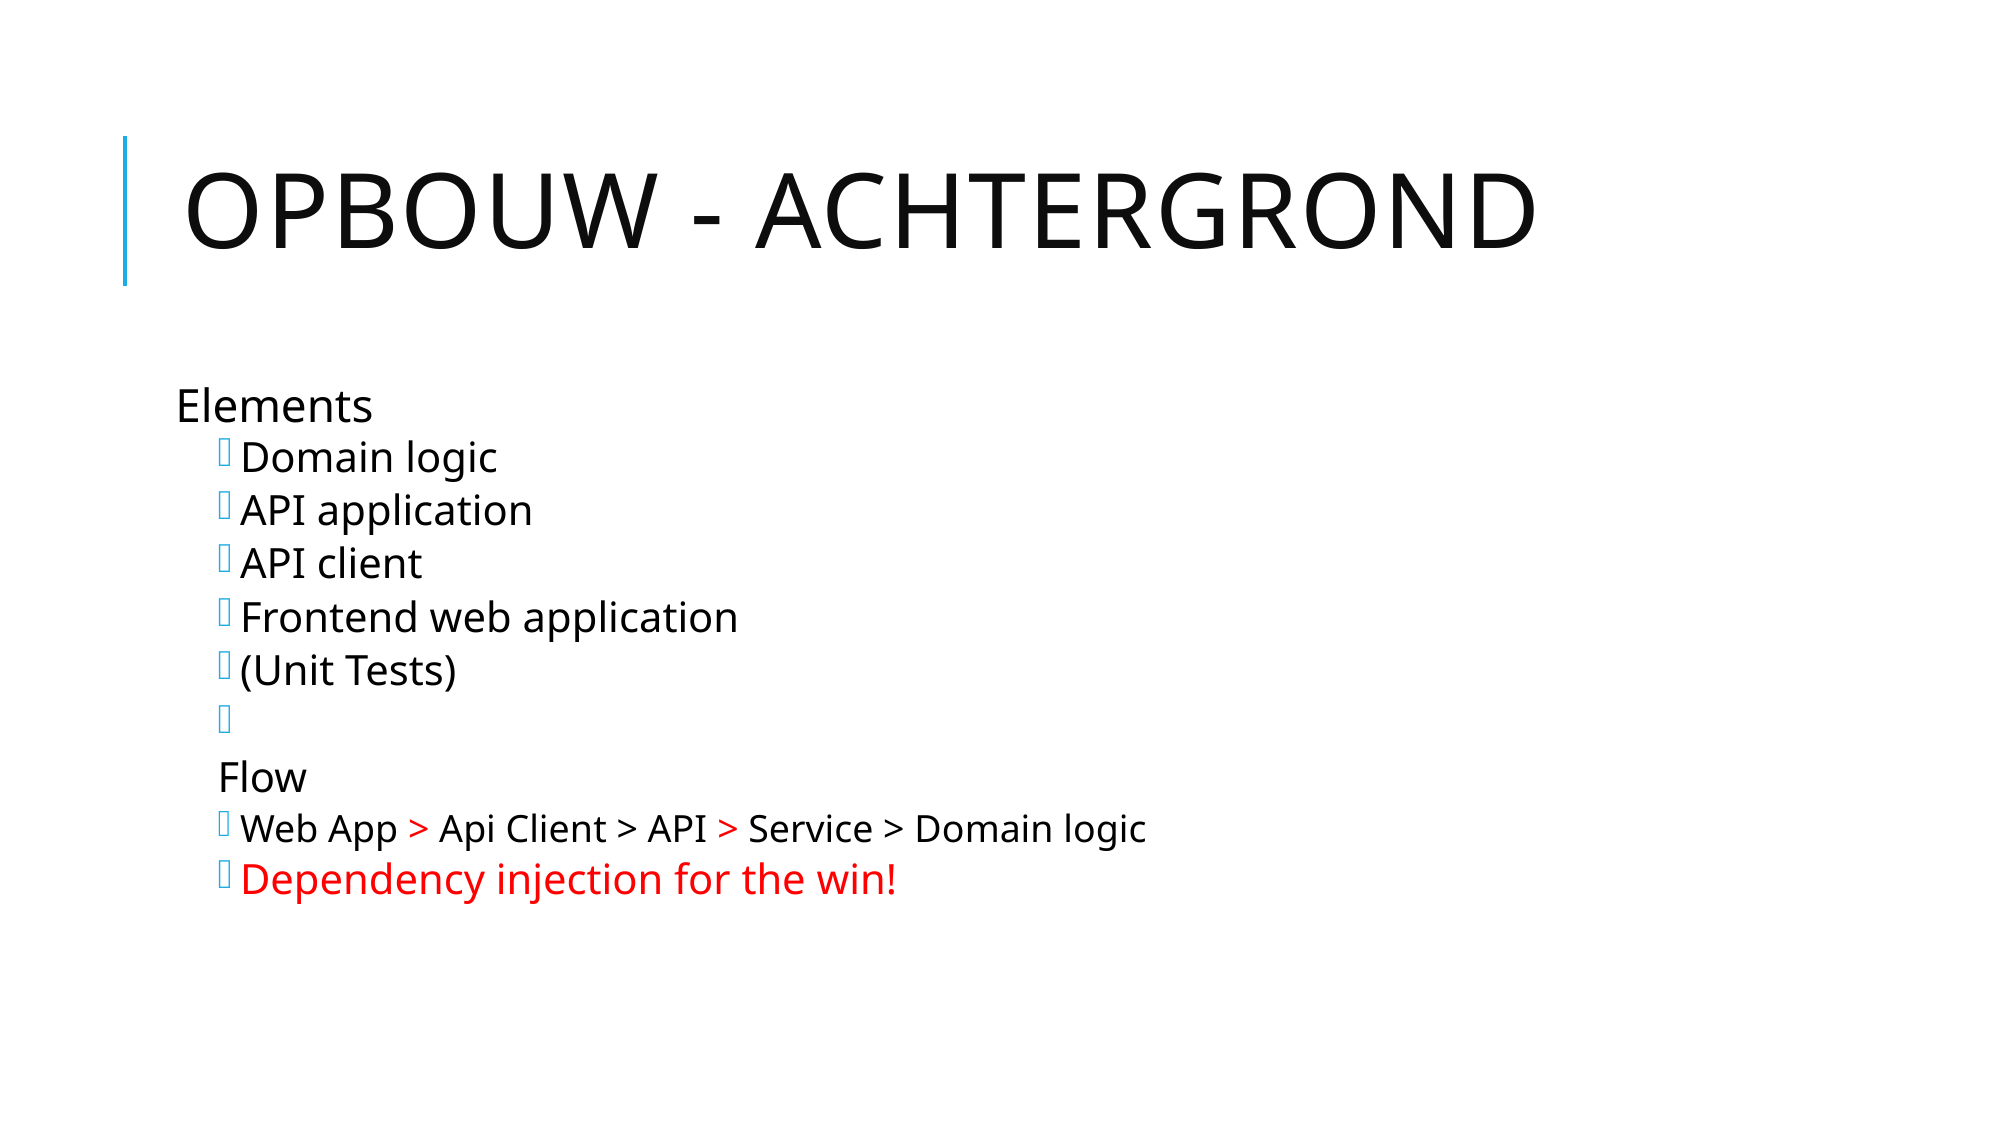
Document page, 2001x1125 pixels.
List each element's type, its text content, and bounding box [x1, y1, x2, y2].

list Elements Domain logic API application API client Frontend web application (Unit Tests) Flow Web App > Api Client > API > Service > Domain logic Dependency injection for the win! [168, 375, 1763, 1036]
title Opbouw - achtergrond [168, 96, 1763, 343]
